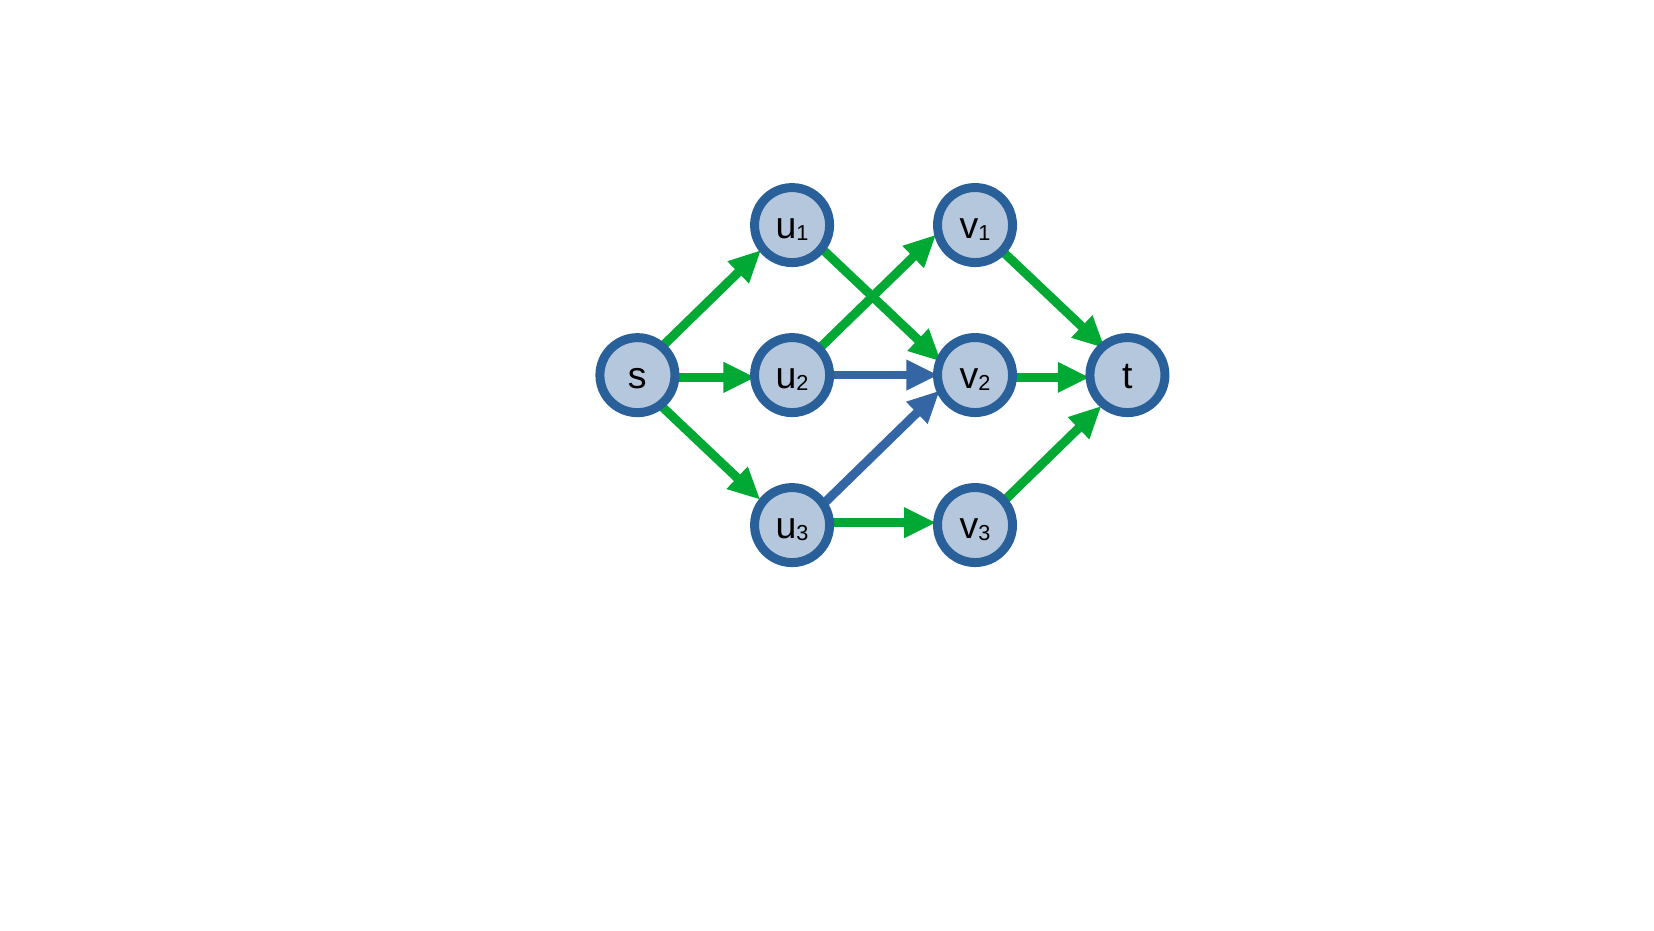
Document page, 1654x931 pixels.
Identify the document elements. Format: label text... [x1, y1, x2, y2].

text_box v1 [937, 187, 1013, 263]
text_box u3 [754, 487, 830, 563]
text_box u2 [754, 337, 830, 413]
text_box s [599, 337, 675, 413]
text_box t [1089, 337, 1165, 413]
text_box v2 [937, 337, 1013, 413]
text_box u1 [754, 187, 830, 263]
text_box v3 [937, 487, 1013, 563]
